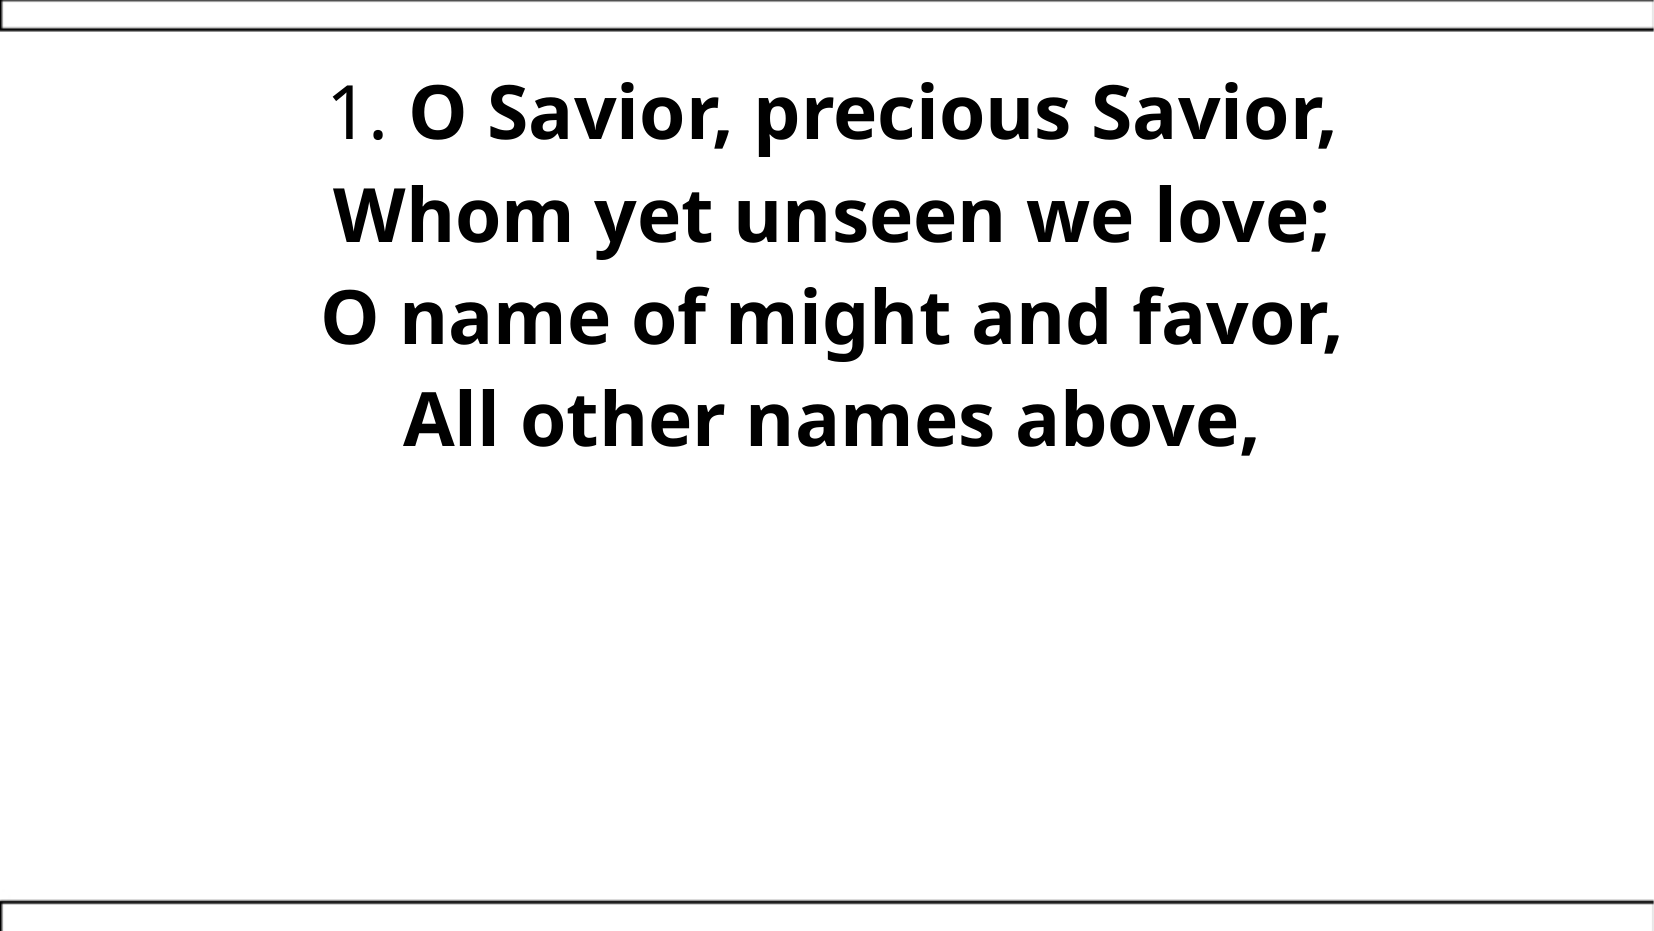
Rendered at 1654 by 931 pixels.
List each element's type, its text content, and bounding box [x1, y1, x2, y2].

text_box 1. O Savior, precious Savior, Whom yet unseen we love; O name of might and favor, All other names above, [105, 52, 1561, 467]
picture [0, 0, 1654, 931]
